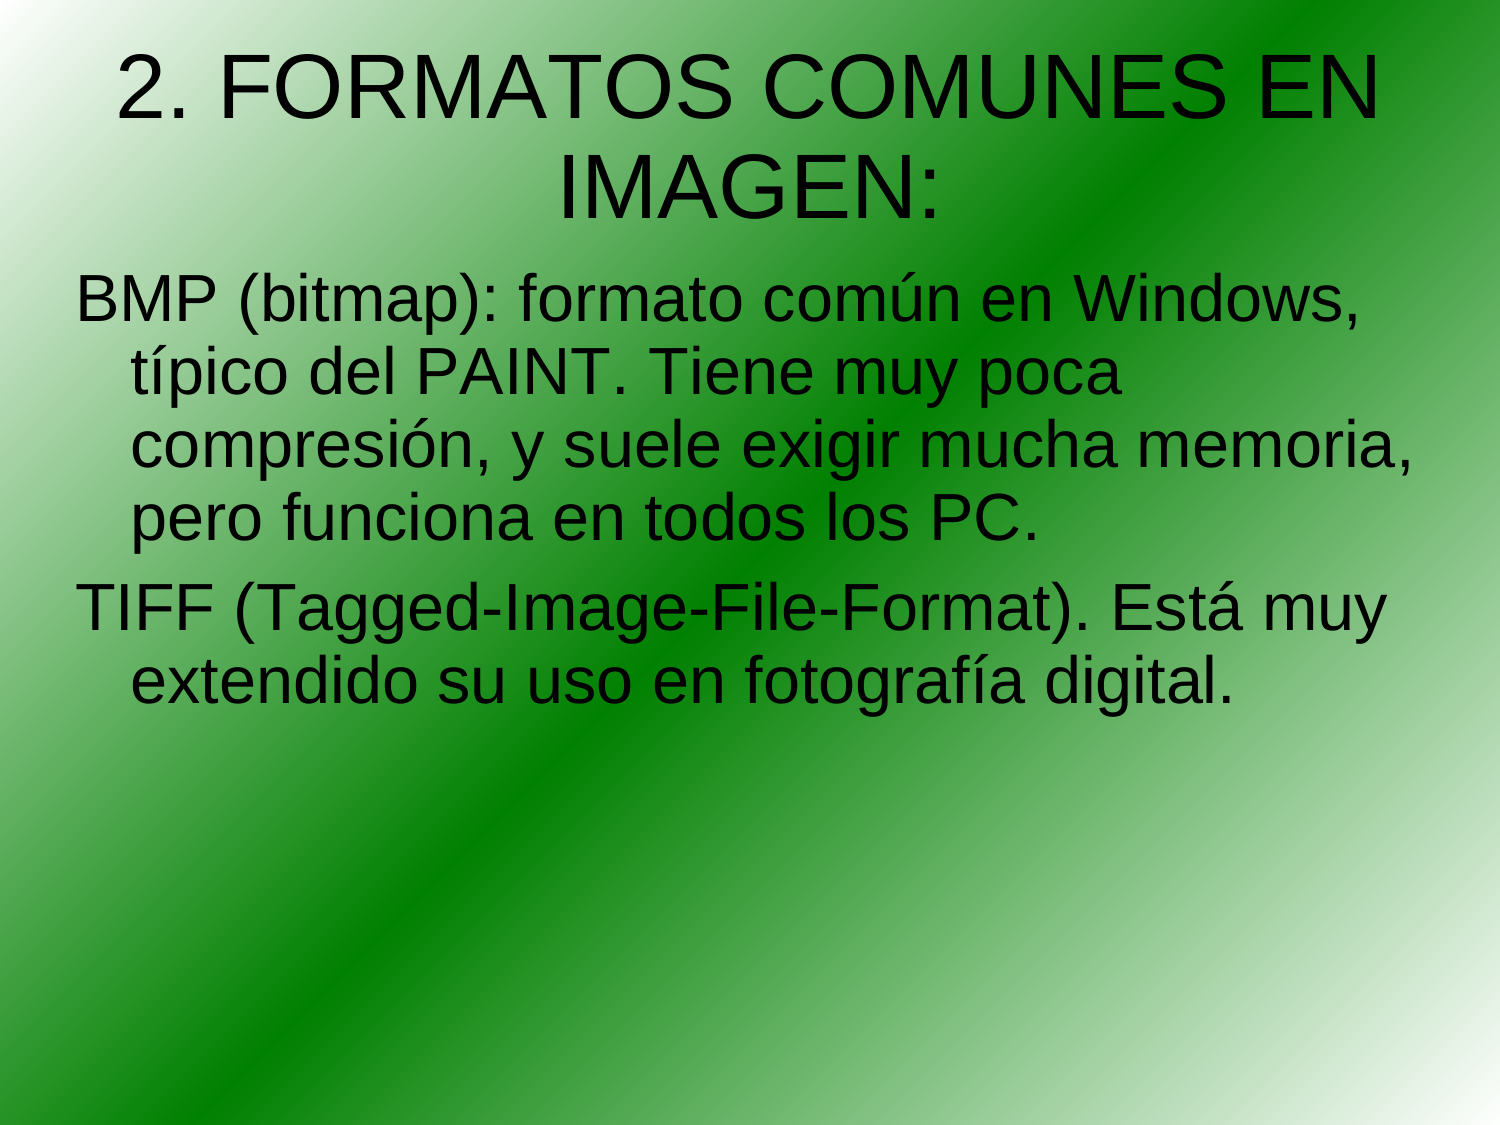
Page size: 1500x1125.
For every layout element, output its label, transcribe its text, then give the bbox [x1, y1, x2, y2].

list BMP (bitmap): formato común en Windows, típico del PAINT. Tiene muy poca compresión, y suele exigir mucha memoria, pero funciona en todos los PC. TIFF (Tagged-Image-File-Format). Está muy extendido su uso en fotografía digital. [75, 262, 1425, 991]
title 2. FORMATOS COMUNES EN IMAGEN: [75, 28, 1425, 249]
